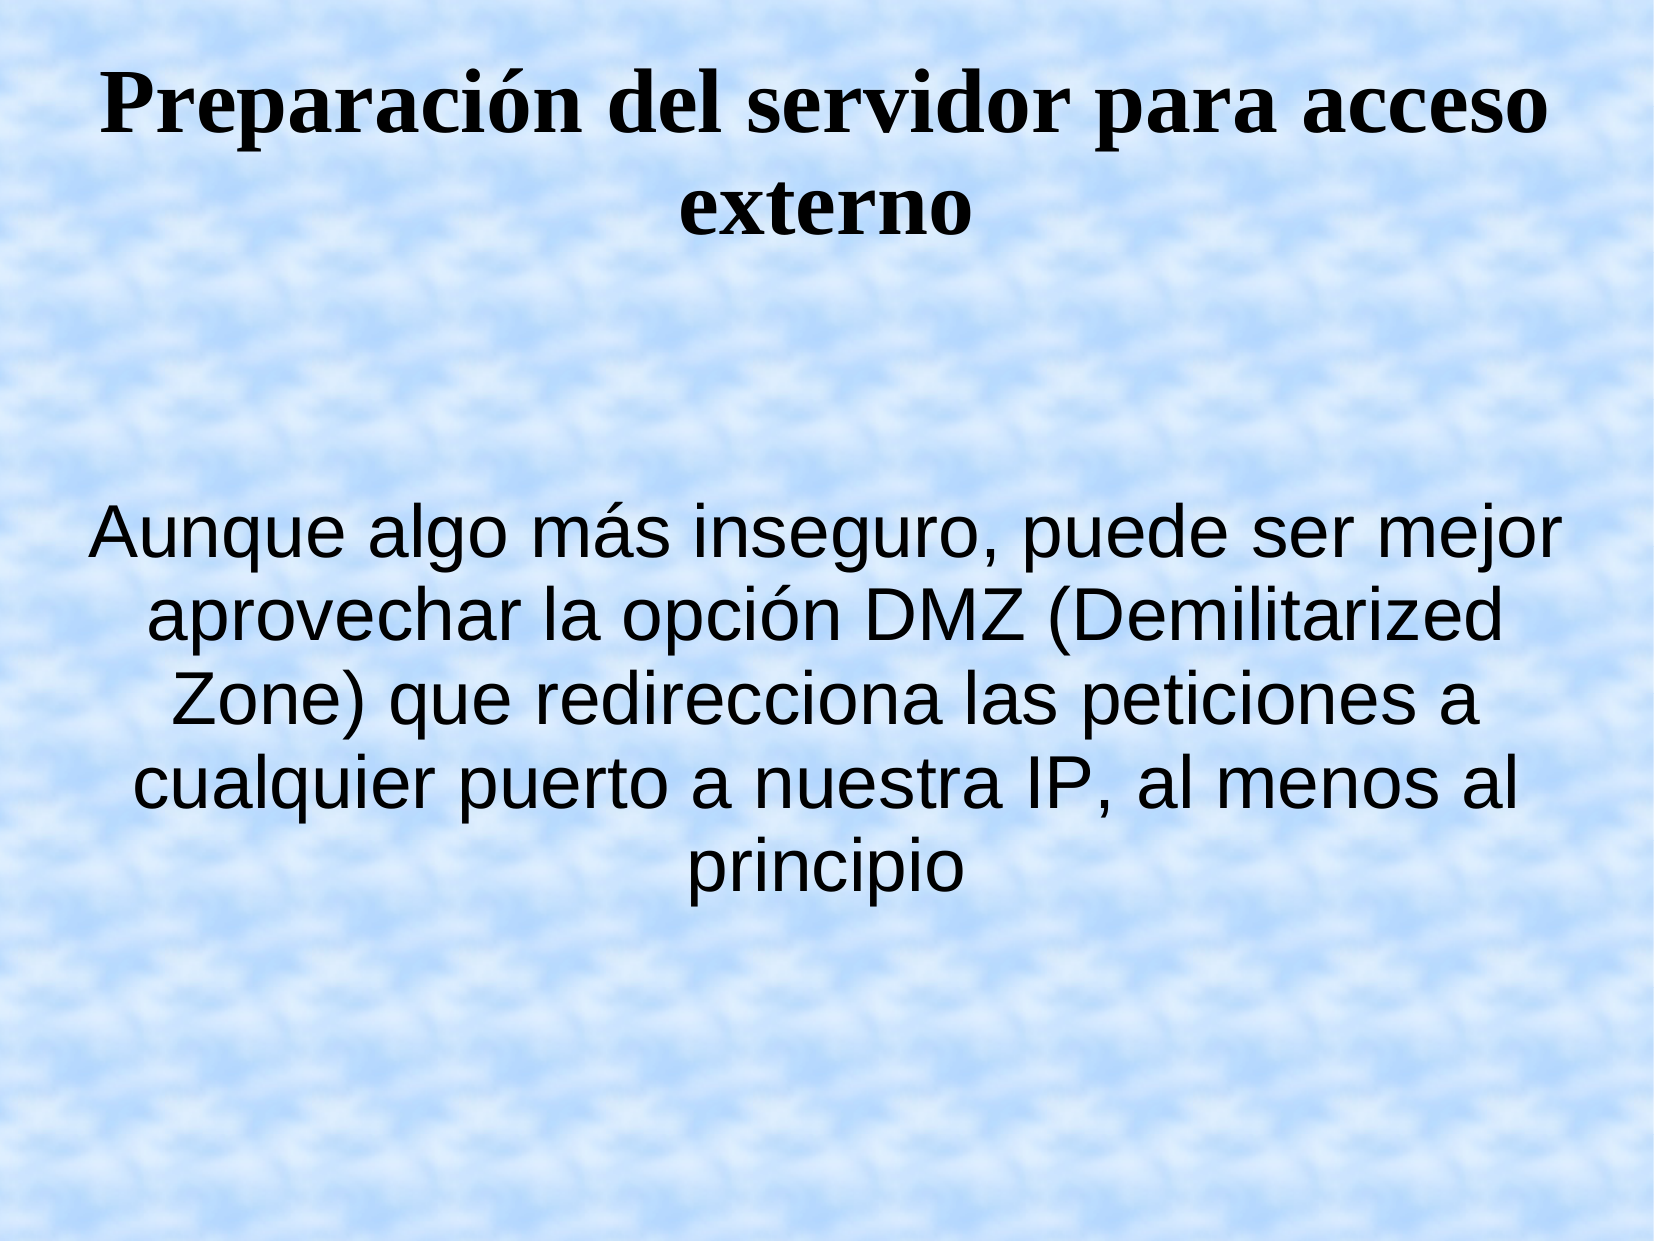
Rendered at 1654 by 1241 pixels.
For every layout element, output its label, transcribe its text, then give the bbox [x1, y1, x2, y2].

title Preparación del servidor para acceso externo [82, 33, 1571, 273]
subtitle Aunque algo más inseguro, puede ser mejor aprovechar la opción DMZ (Demilitarized Zone) que redirecciona las peticiones a cualquier puerto a nuestra IP, al menos al principio [82, 297, 1571, 1102]
picture [0, 0, 1654, 1241]
